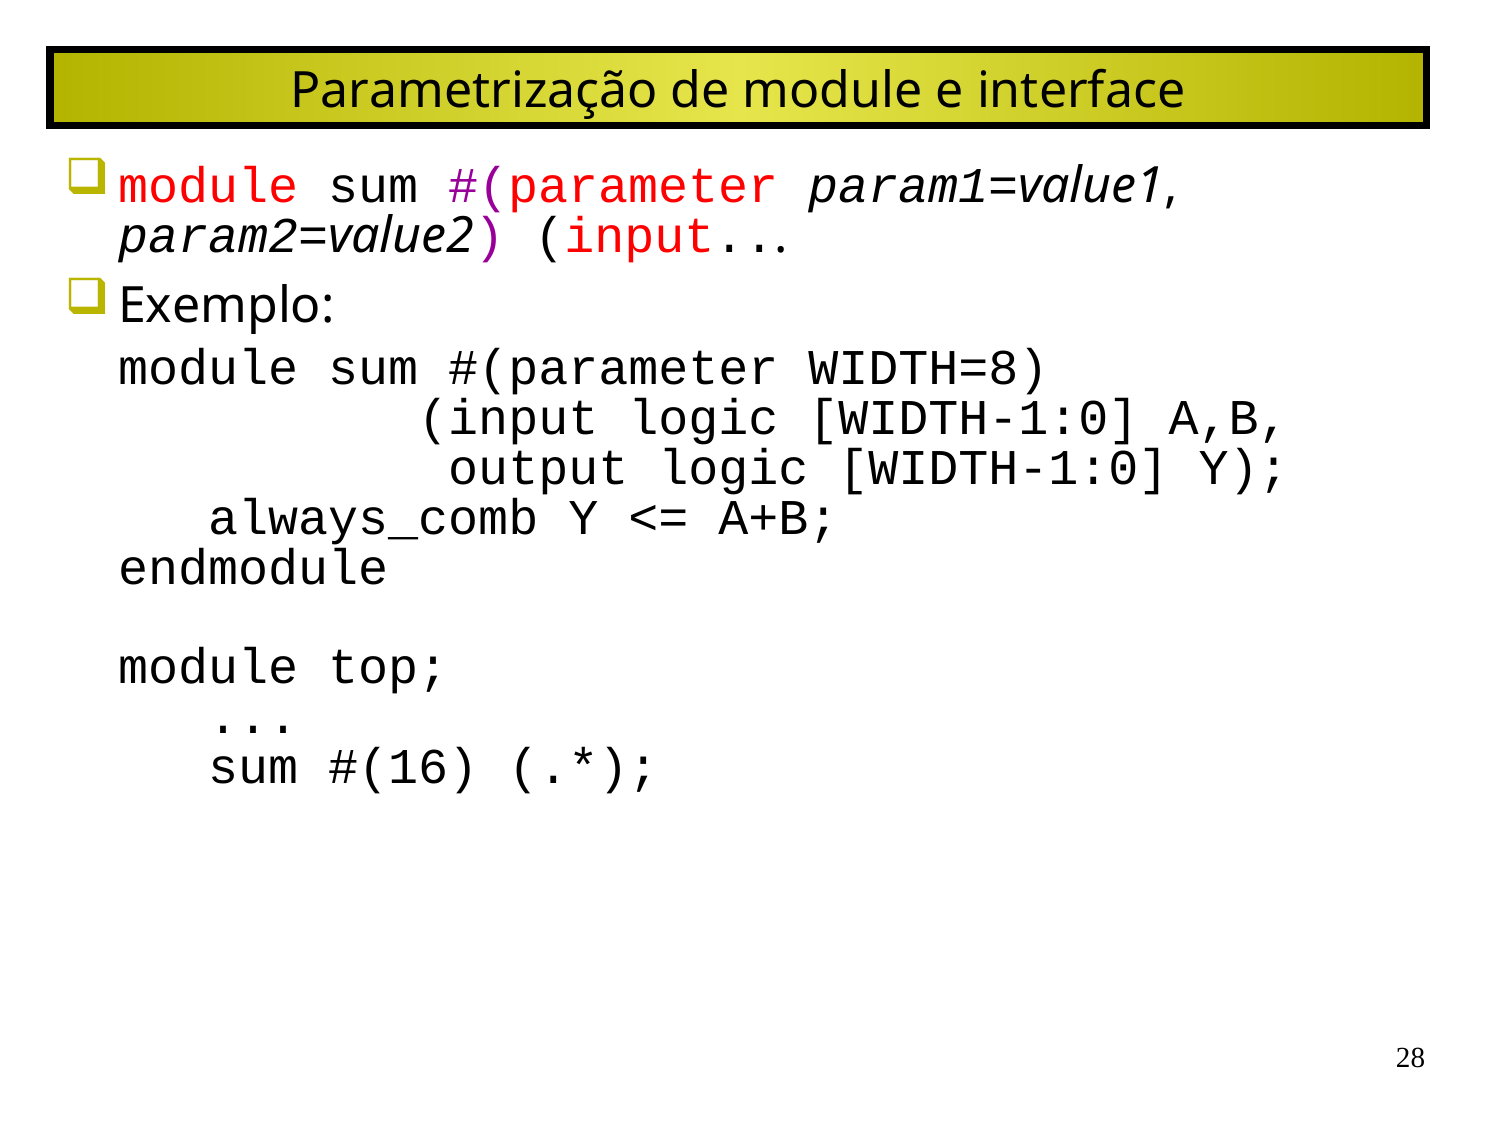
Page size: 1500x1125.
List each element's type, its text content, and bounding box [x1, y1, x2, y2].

title Parametrização de module e interface [49, 49, 1427, 124]
list module sum #(parameter param1=value1, param2=value2) (input... Exemplo: module sum #(parameter WIDTH=8) (input logic [WIDTH-1:0] A,B, output logic [WIDTH-1:0] Y); always_comb Y <= A+B; endmodule module top; ... sum #(16) (.*); [49, 124, 1427, 1035]
